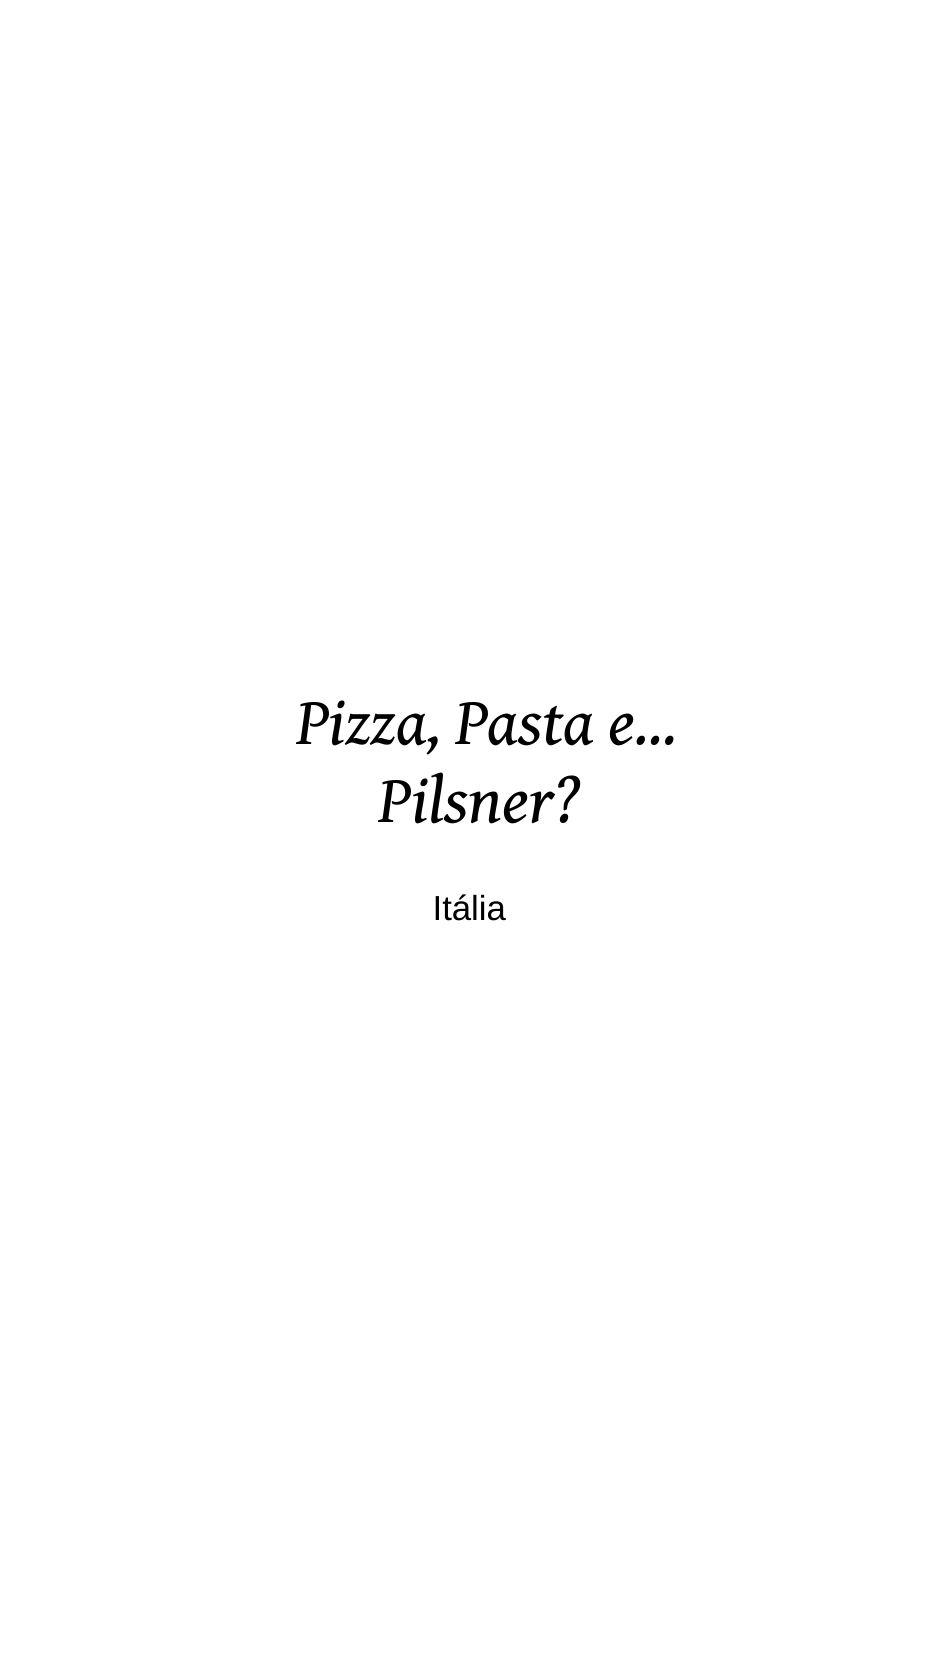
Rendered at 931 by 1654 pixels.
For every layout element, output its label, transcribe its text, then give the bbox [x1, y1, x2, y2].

text_box Pizza, Pasta e… Pilsner? [236, 679, 739, 849]
text_box Itália [417, 881, 562, 975]
